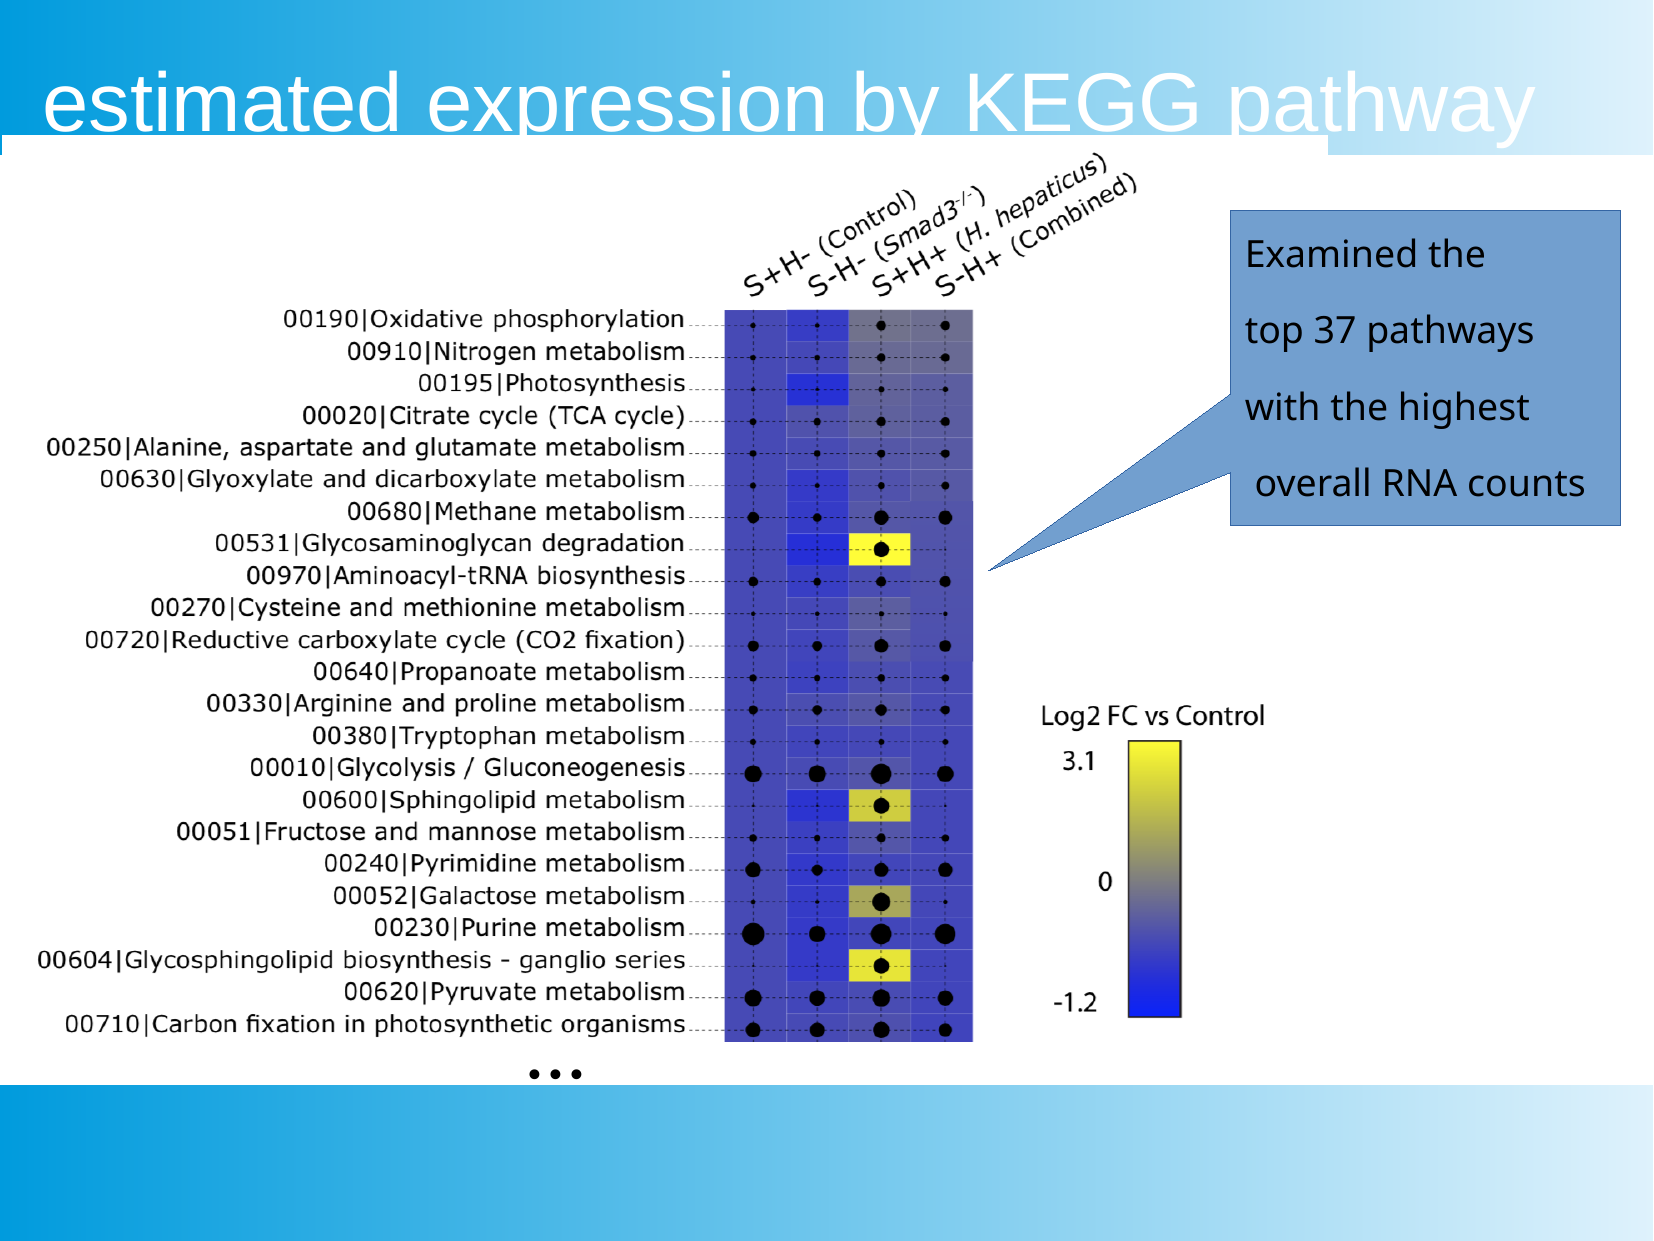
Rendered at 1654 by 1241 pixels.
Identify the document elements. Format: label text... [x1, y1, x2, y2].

picture [2, 136, 1328, 1042]
text_box estimated expression by KEGG pathway [42, 45, 1654, 151]
text_box Examined the top 37 pathways with the highest overall RNA counts [988, 210, 1621, 571]
text_box ... [510, 997, 796, 1105]
